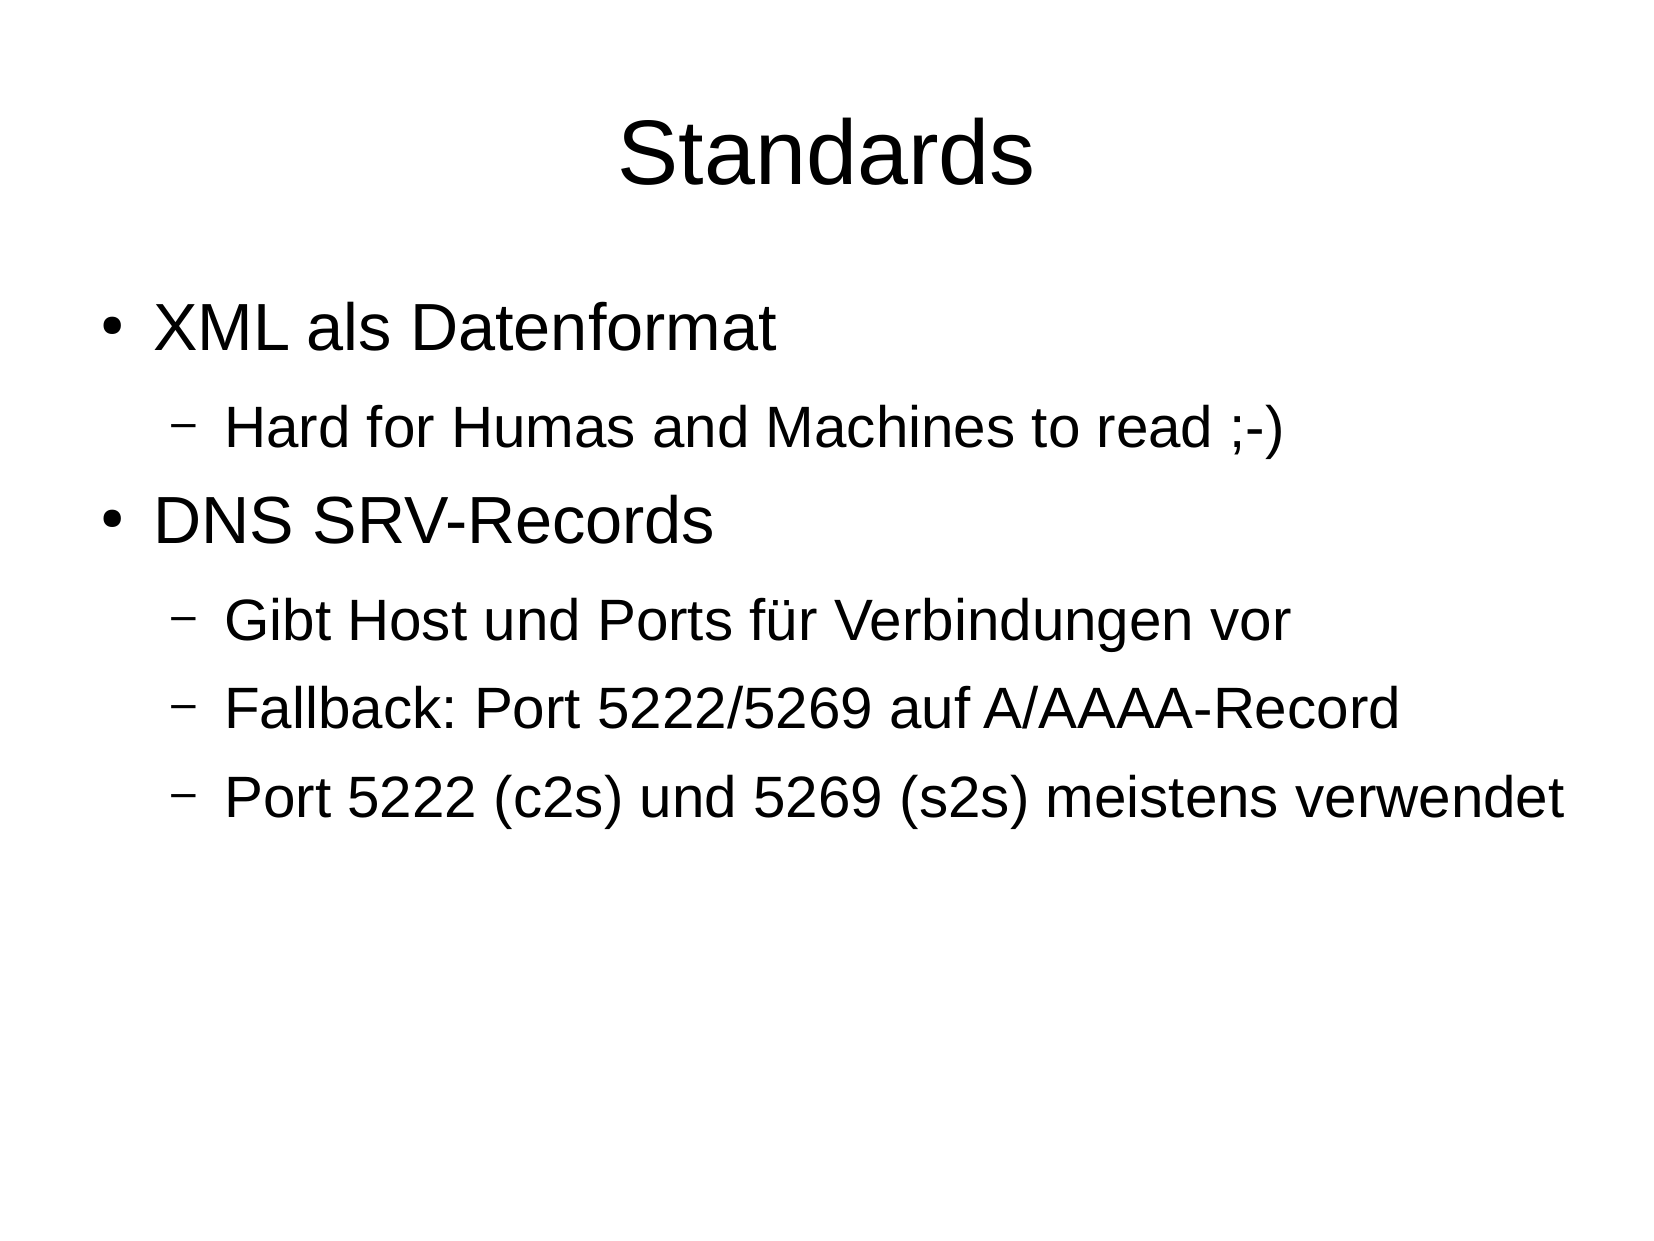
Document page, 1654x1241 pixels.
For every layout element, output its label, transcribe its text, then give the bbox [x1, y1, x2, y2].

list XML als Datenformat Hard for Humas and Machines to read ;-) DNS SRV-Records Gibt Host und Ports für Verbindungen vor Fallback: Port 5222/5269 auf A/AAAA-Record Port 5222 (c2s) und 5269 (s2s) meistens verwendet [82, 290, 1571, 1010]
title Standards [82, 49, 1571, 257]
